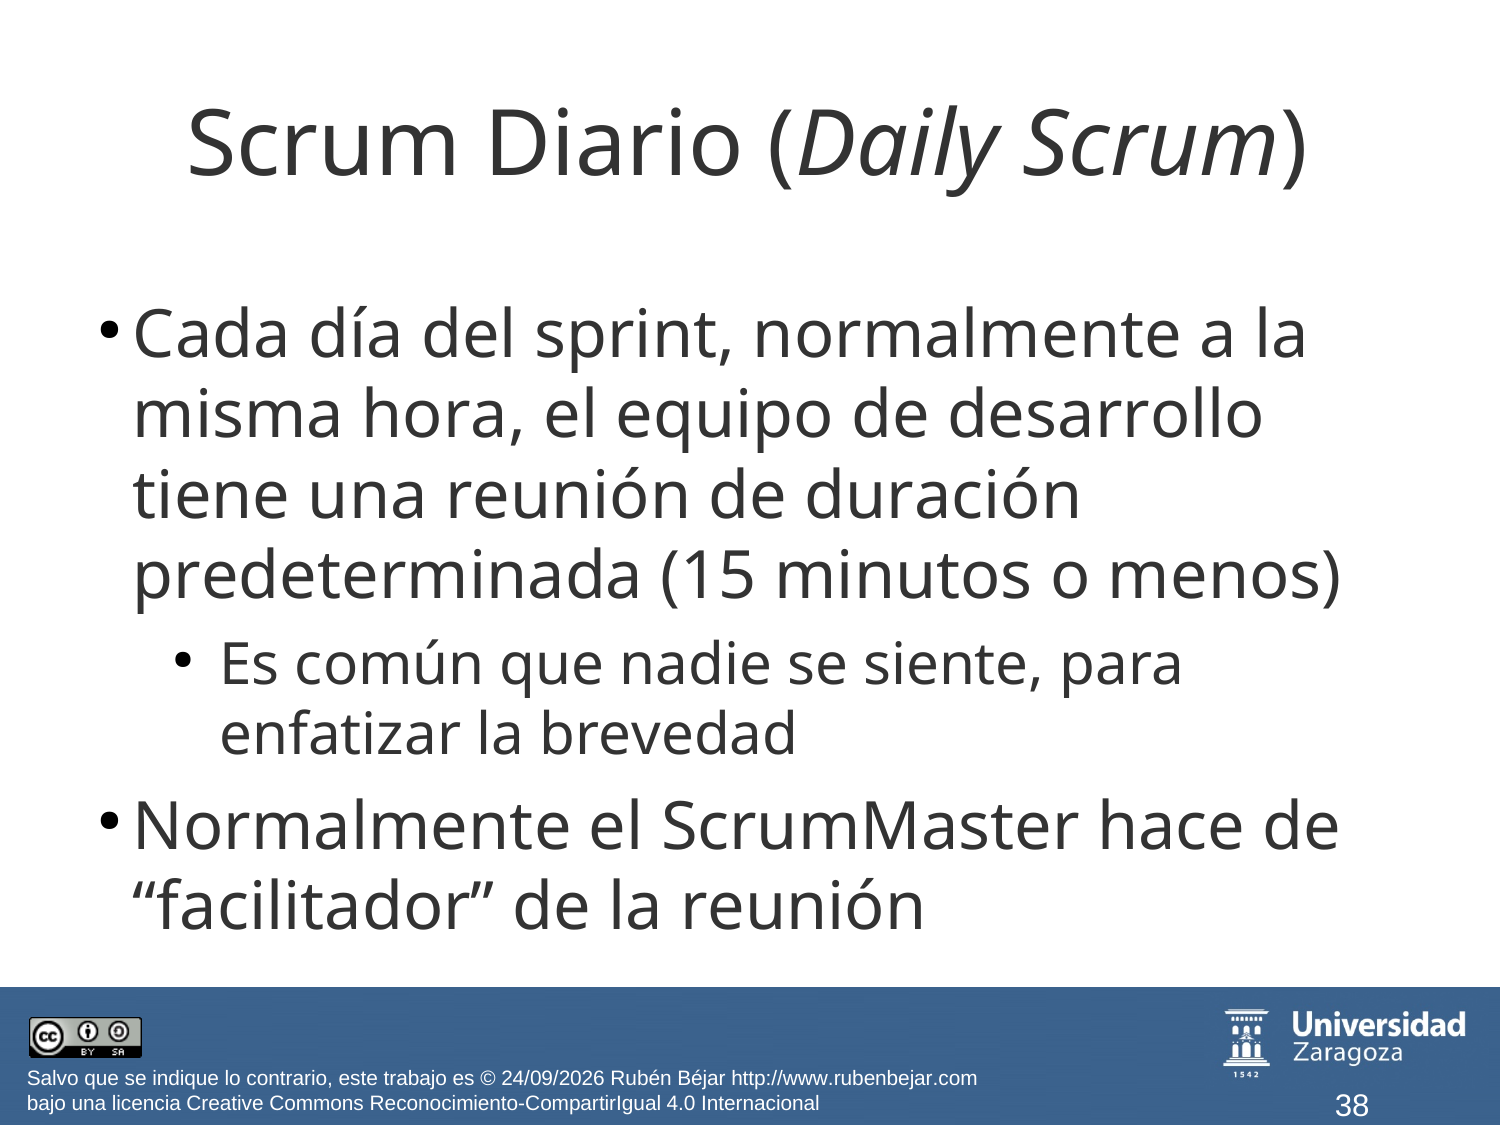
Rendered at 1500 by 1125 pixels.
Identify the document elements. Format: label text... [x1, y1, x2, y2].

picture [0, 987, 1500, 1125]
title Scrum Diario (Daily Scrum) [74, 21, 1420, 257]
list Cada día del sprint, normalmente a la misma hora, el equipo de desarrollo tiene una reunión de duración predeterminada (15 minutos o menos) Es común que nadie se siente, para enfatizar la brevedad Normalmente el ScrumMaster hace de “facilitador” de la reunión [82, 283, 1418, 957]
